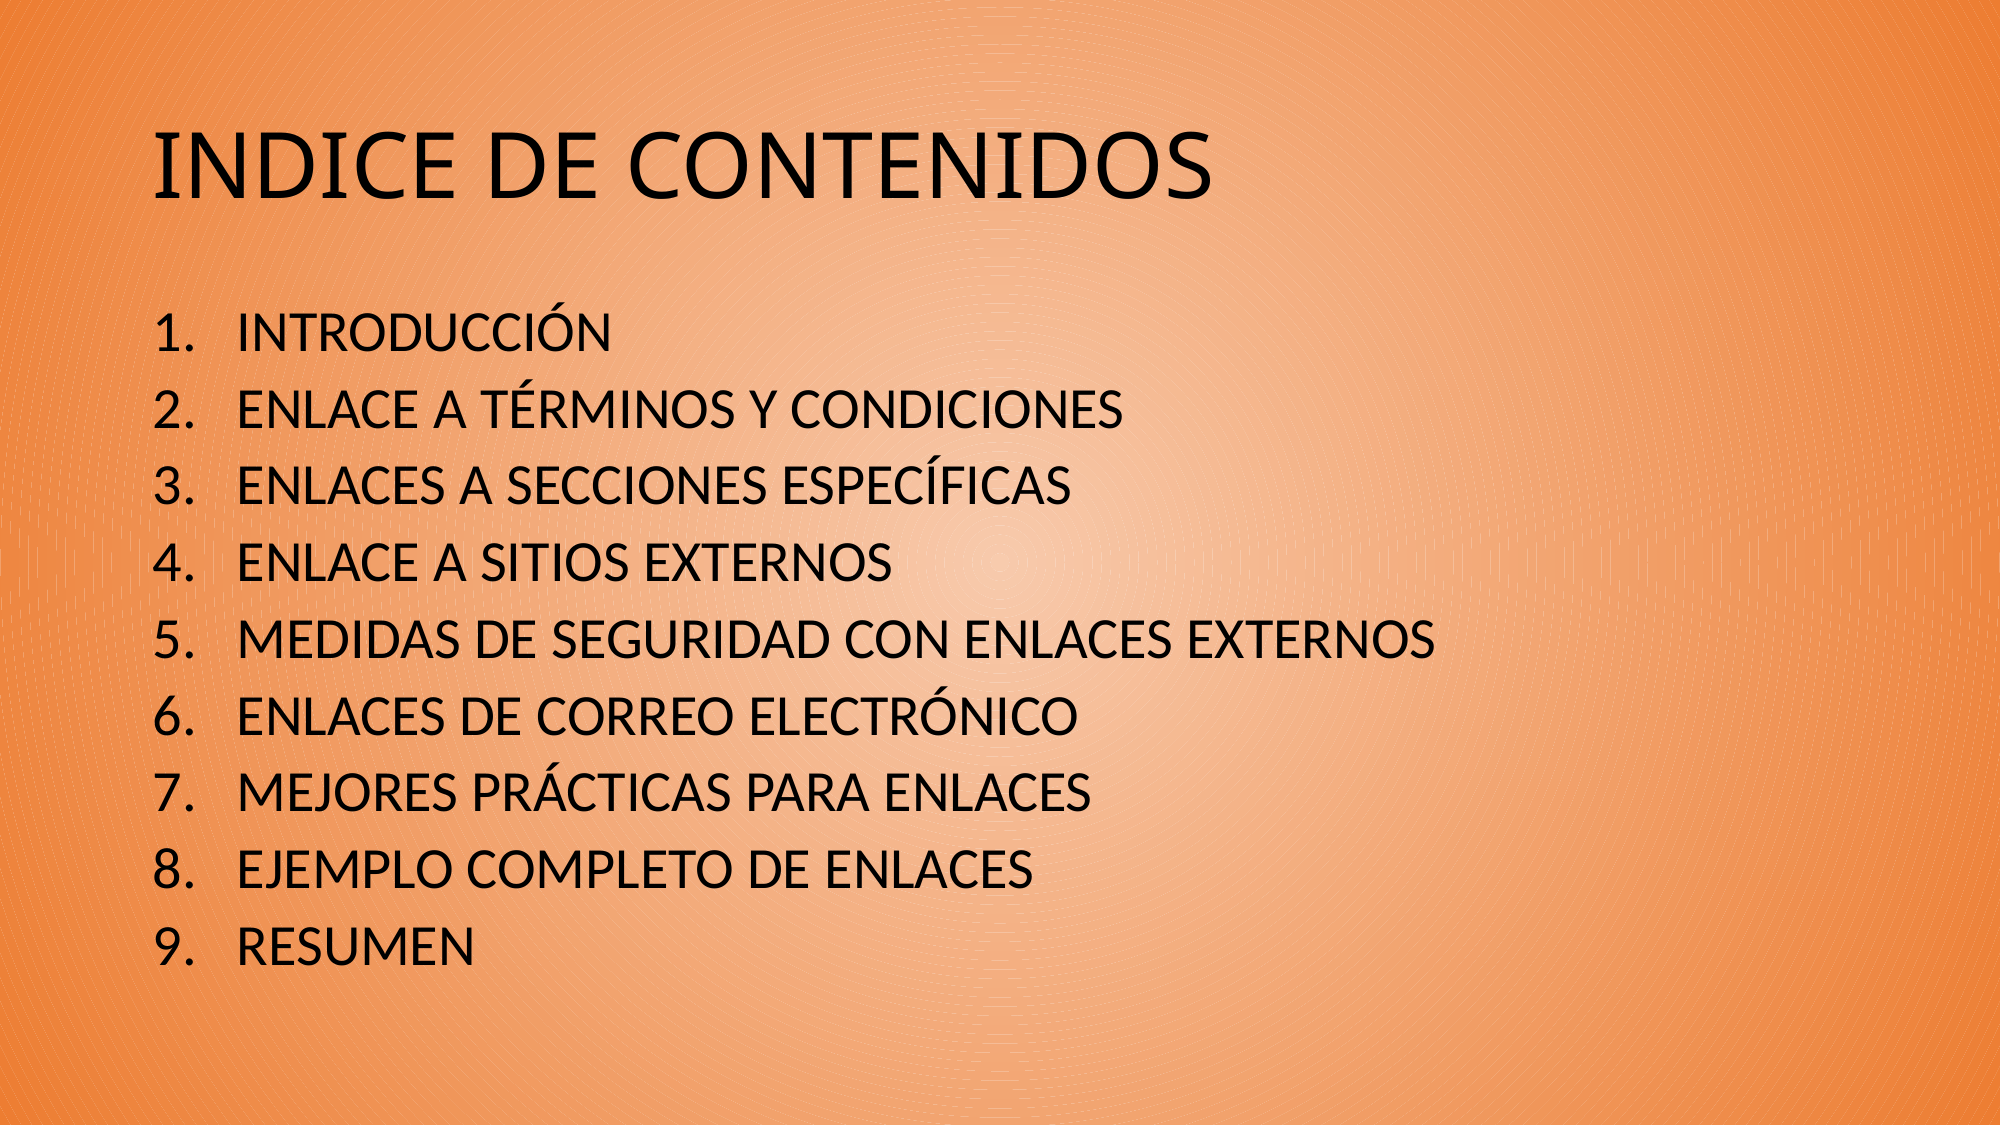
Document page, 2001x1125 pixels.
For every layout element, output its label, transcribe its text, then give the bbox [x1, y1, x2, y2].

list INTRODUCCIÓN ENLACE A TÉRMINOS Y CONDICIONES ENLACES A SECCIONES ESPECÍFICAS ENLACE A SITIOS EXTERNOS MEDIDAS DE SEGURIDAD CON ENLACES EXTERNOS ENLACES DE CORREO ELECTRÓNICO MEJORES PRÁCTICAS PARA ENLACES EJEMPLO COMPLETO DE ENLACES RESUMEN [137, 299, 1863, 1014]
title INDICE DE CONTENIDOS [137, 59, 1863, 278]
